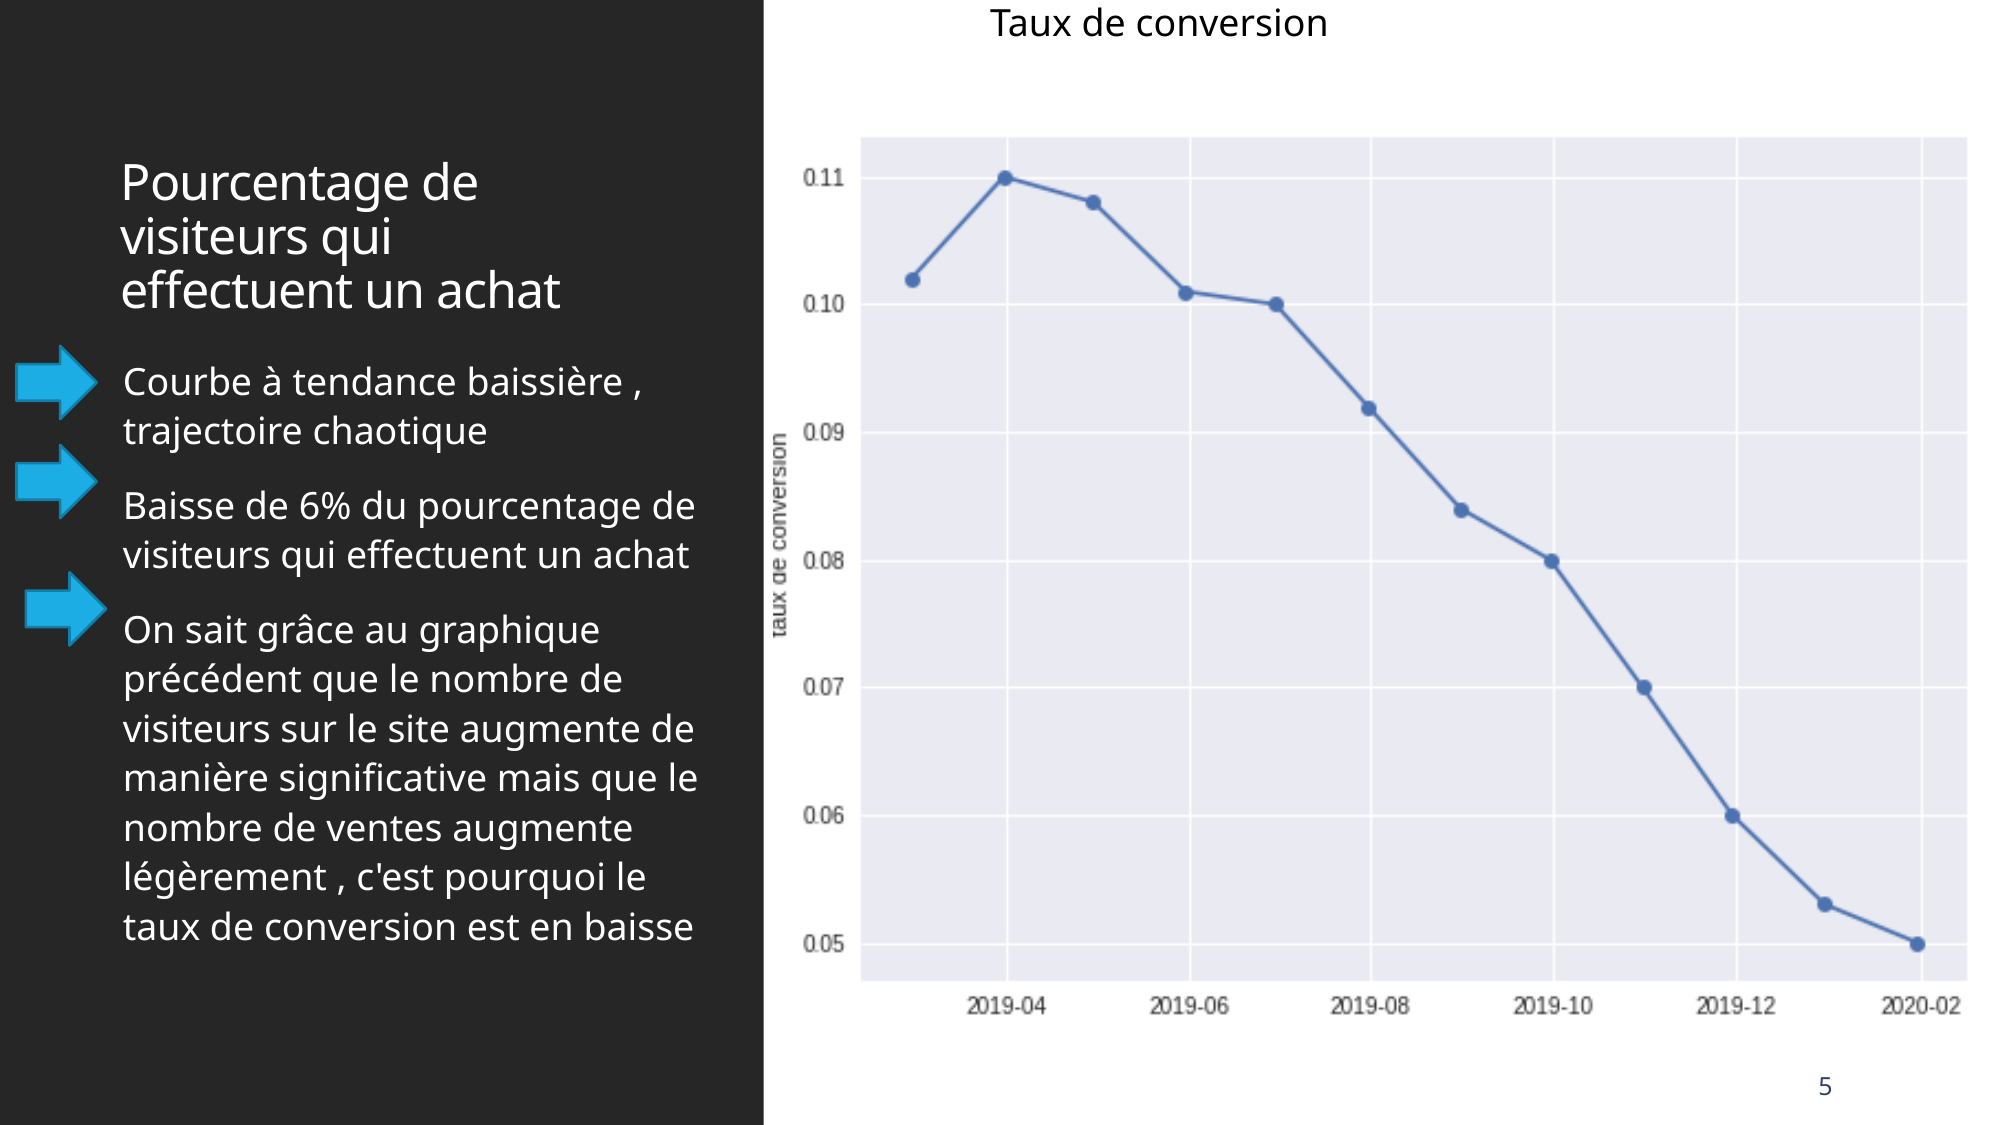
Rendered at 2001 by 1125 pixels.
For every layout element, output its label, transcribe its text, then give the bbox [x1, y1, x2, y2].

title Pourcentage de visiteurs qui effectuent un achat [105, 128, 584, 388]
text_box [25, 572, 107, 646]
text_box [16, 444, 97, 519]
text_box [16, 345, 97, 420]
slide_number <numéro> [1803, 1057, 1932, 1118]
list Courbe à tendance baissière , trajectoire chaotique Baisse de 6% du pourcentage de visiteurs qui effectuent un achat On sait grâce au graphique précédent que le nombre de visiteurs sur le site augmente de manière significative mais que le nombre de ventes augmente légèrement , c'est pourquoi le taux de conversion est en baisse [107, 345, 718, 1040]
picture [772, 5, 2001, 1121]
text_box Taux de conversion [975, 0, 1426, 53]
